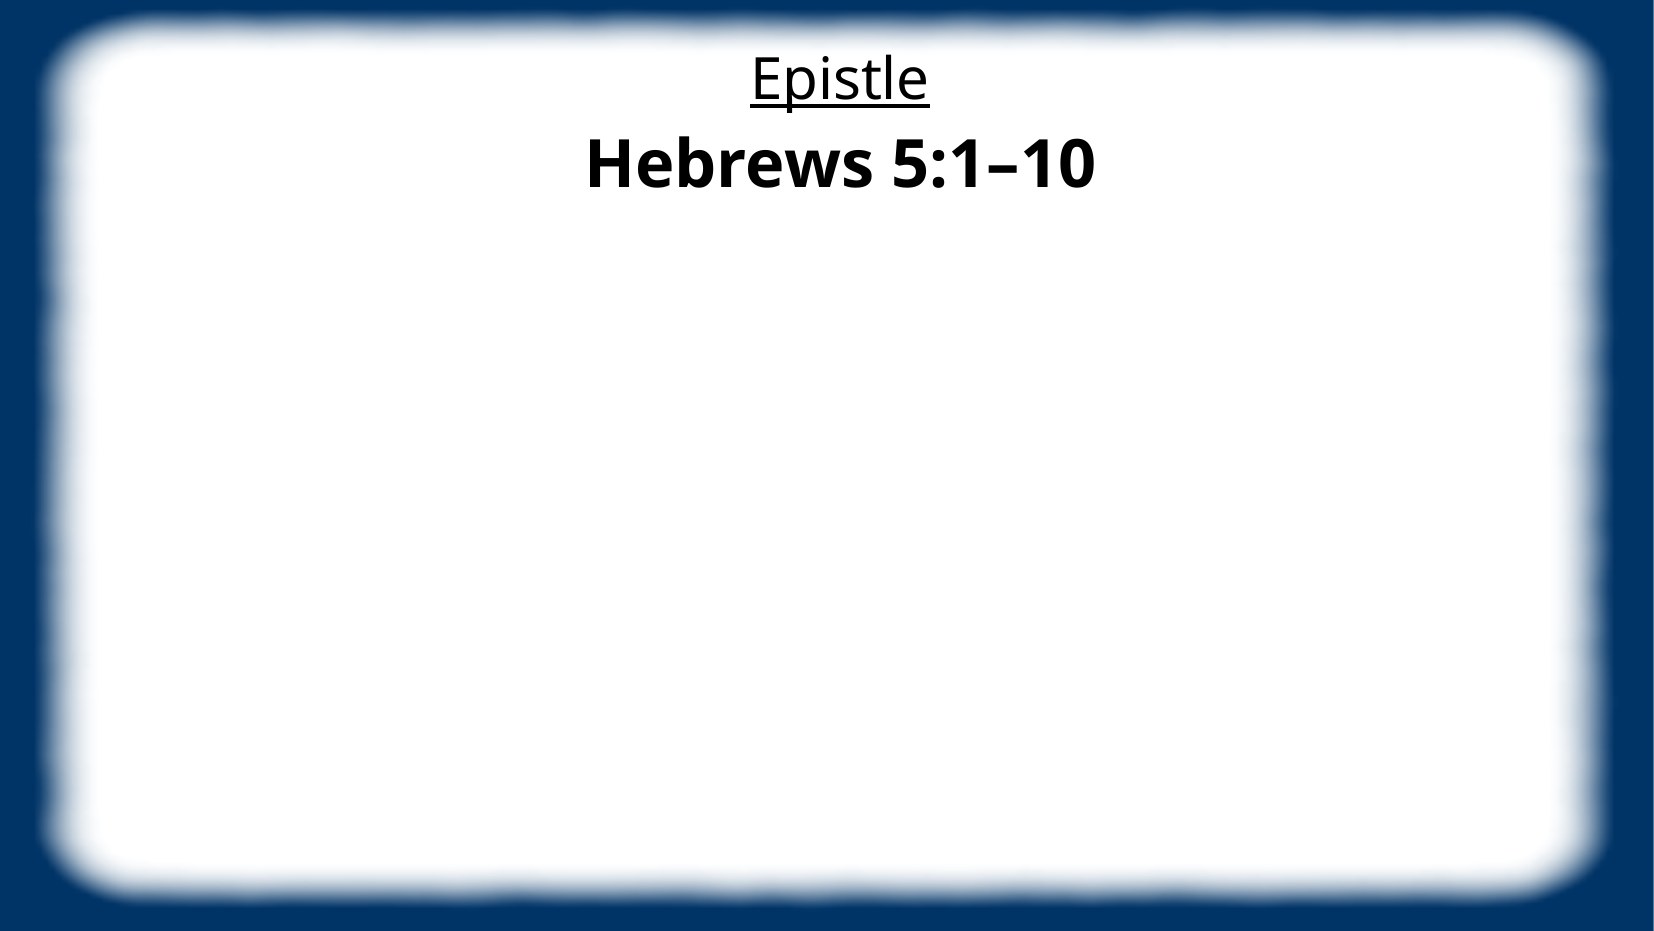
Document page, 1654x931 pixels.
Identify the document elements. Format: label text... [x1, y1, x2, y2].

text_box Epistle Hebrews 5:1–10 [75, 30, 1606, 211]
picture [0, 0, 1654, 931]
